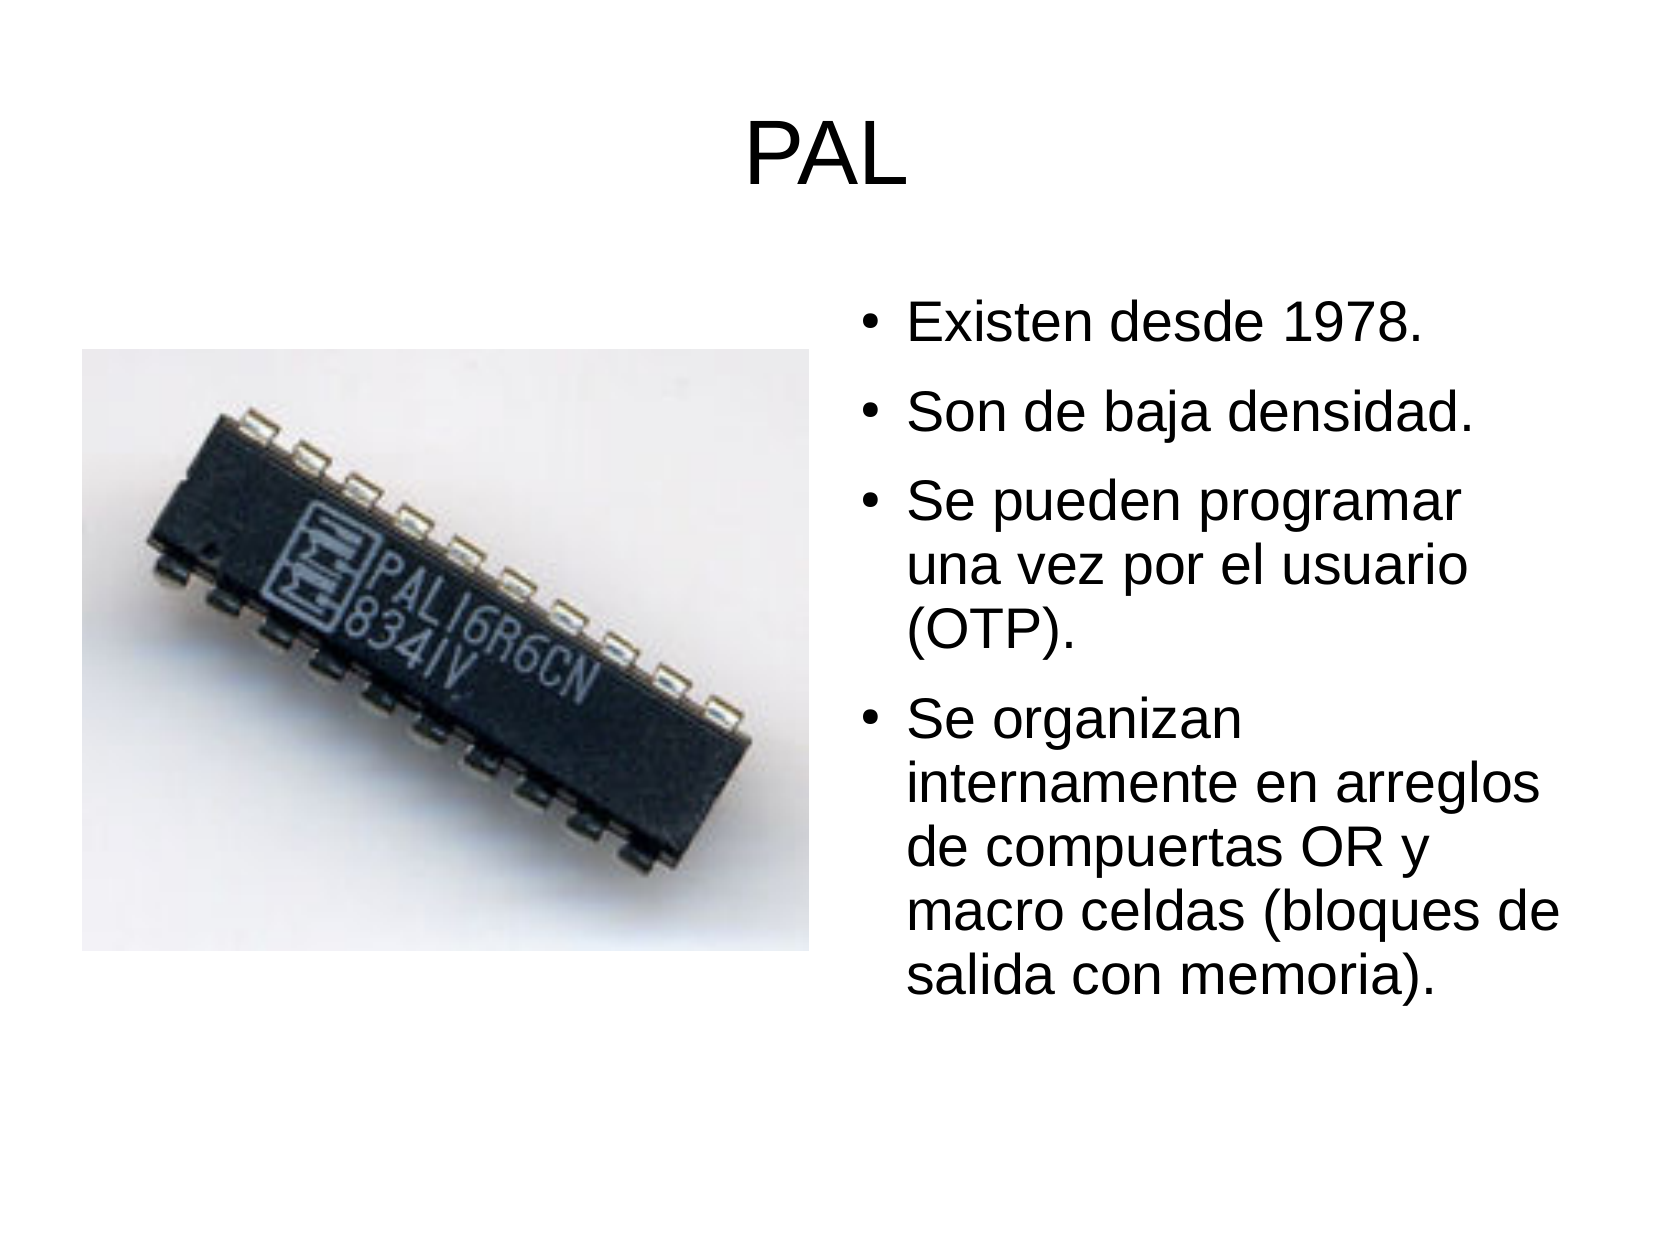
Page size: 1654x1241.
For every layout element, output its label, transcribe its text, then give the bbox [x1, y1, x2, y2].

picture [82, 349, 809, 951]
list Existen desde 1978. Son de baja densidad. Se pueden programar una vez por el usuario (OTP). Se organizan internamente en arreglos de compuertas OR y macro celdas (bloques de salida con memoria). [845, 290, 1572, 1010]
title PAL [82, 49, 1571, 257]
